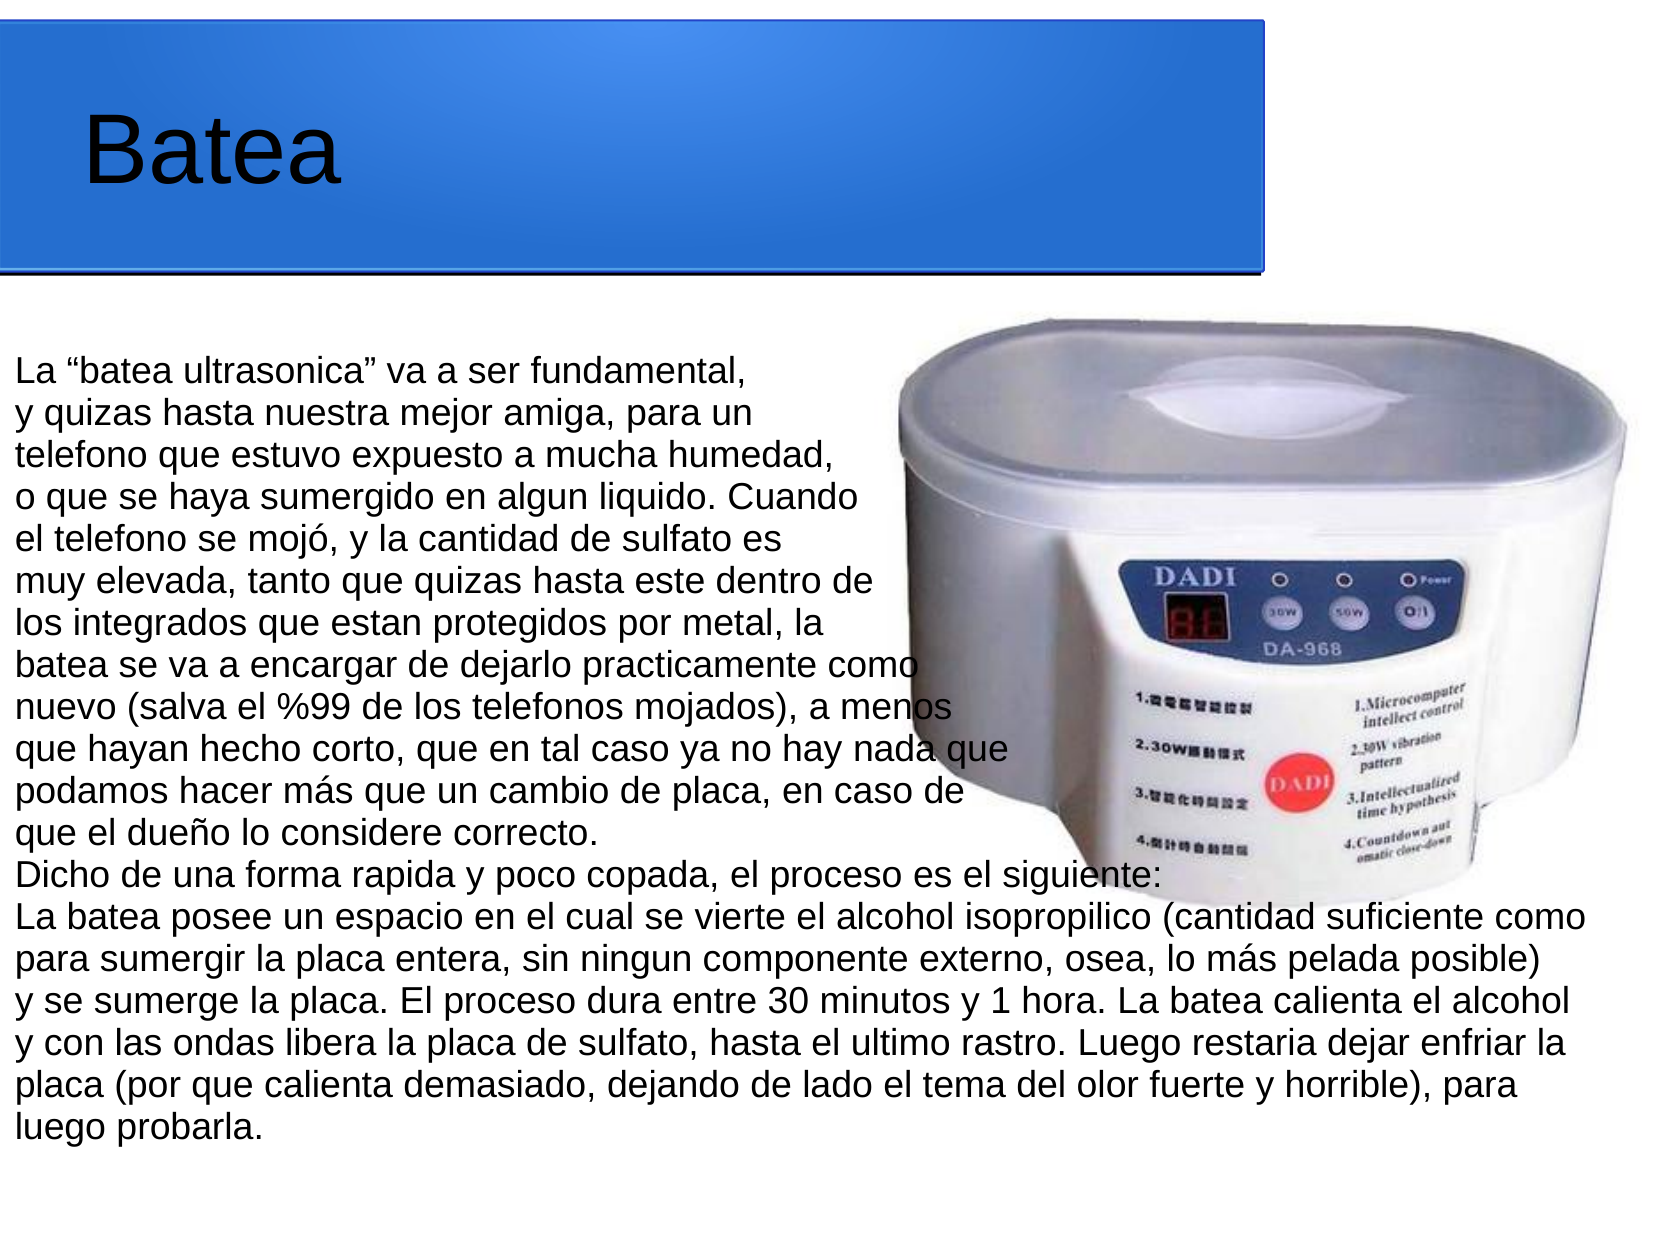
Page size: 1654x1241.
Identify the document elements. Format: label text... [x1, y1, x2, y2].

text_box La “batea ultrasonica” va a ser fundamental, y quizas hasta nuestra mejor amiga, para un telefono que estuvo expuesto a mucha humedad, o que se haya sumergido en algun liquido. Cuando el telefono se mojó, y la cantidad de sulfato es muy elevada, tanto que quizas hasta este dentro de los integrados que estan protegidos por metal, la batea se va a encargar de dejarlo practicamente como nuevo (salva el %99 de los telefonos mojados), a menos que hayan hecho corto, que en tal caso ya no hay nada que podamos hacer más que un cambio de placa, en caso de que el dueño lo considere correcto. Dicho de una forma rapida y poco copada, el proceso es el siguiente: La batea posee un espacio en el cual se vierte el alcohol isopropilico (cantidad suficiente como para sumergir la placa entera, sin ningun componente externo, osea, lo más pelada posible) y se sumerge la placa. El proceso dura entre 30 minutos y 1 hora. La batea calienta el alcohol y con las ondas libera la placa de sulfato, hasta el ultimo rastro. Luego restaria dejar enfriar la placa (por que calienta demasiado, dejando de lado el tema del olor fuerte y horrible), para luego probarla. [0, 342, 1637, 1241]
title Batea [82, 47, 1235, 252]
picture [874, 283, 1654, 934]
